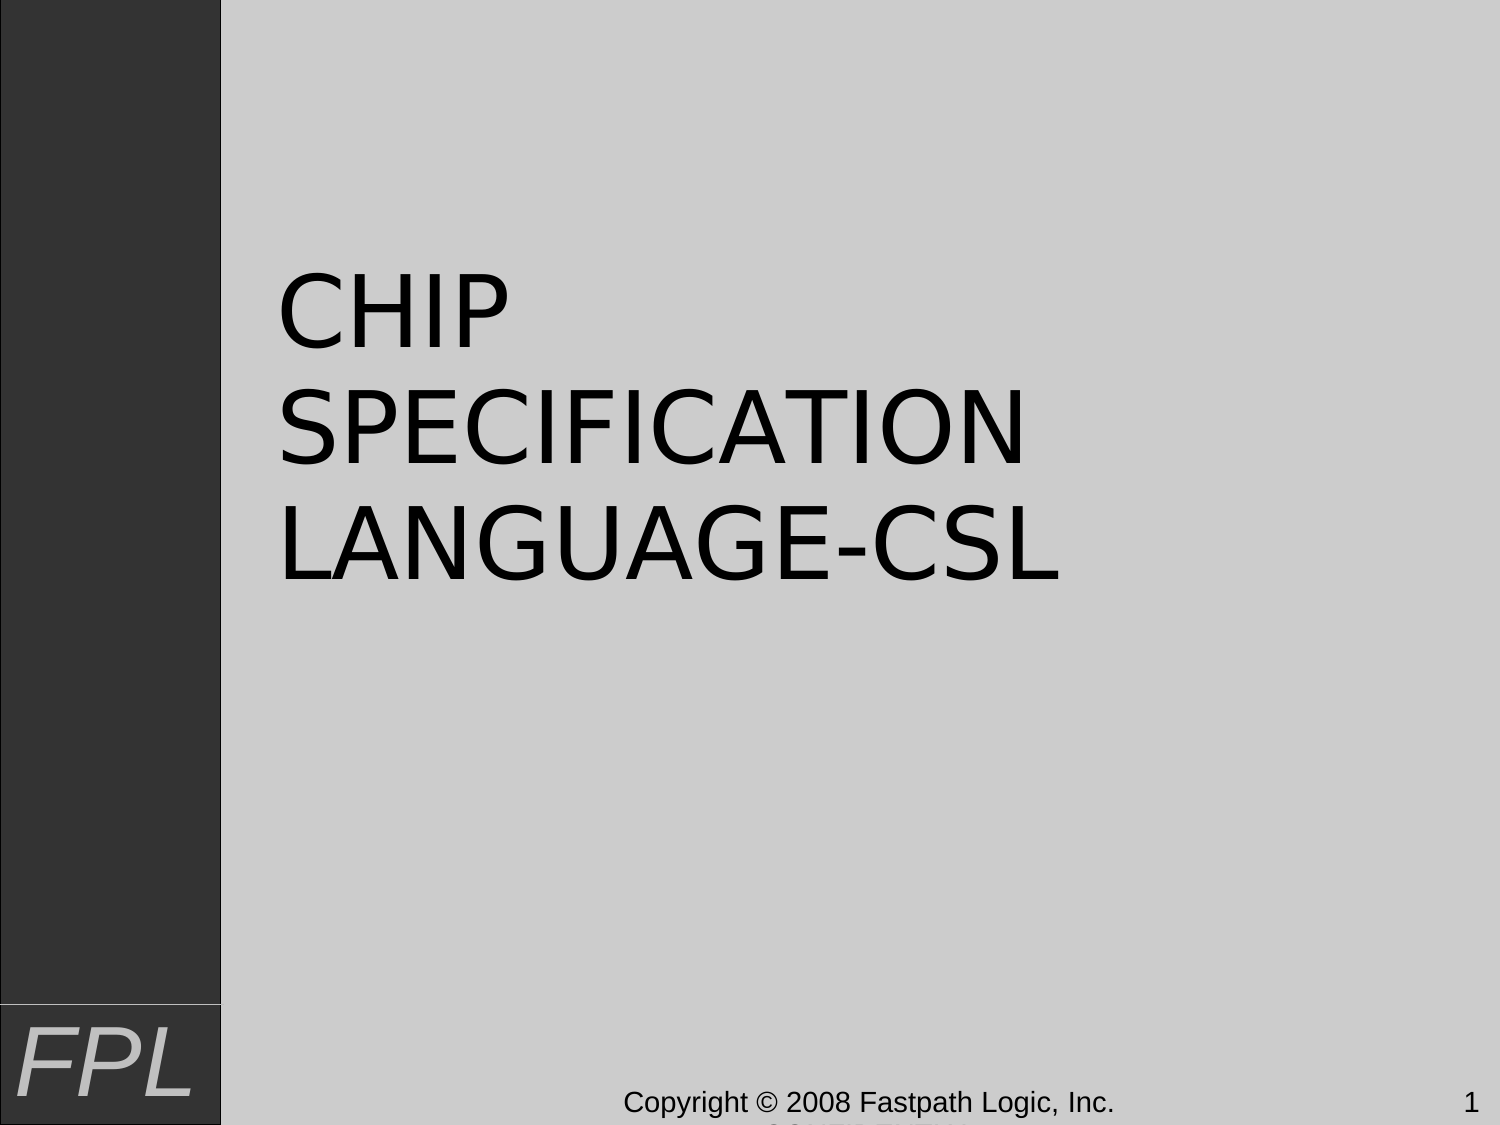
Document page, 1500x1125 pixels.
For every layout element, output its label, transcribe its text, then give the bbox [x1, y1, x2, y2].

title CHIP SPECIFICATION LANGUAGE-CSL [276, 254, 1379, 604]
